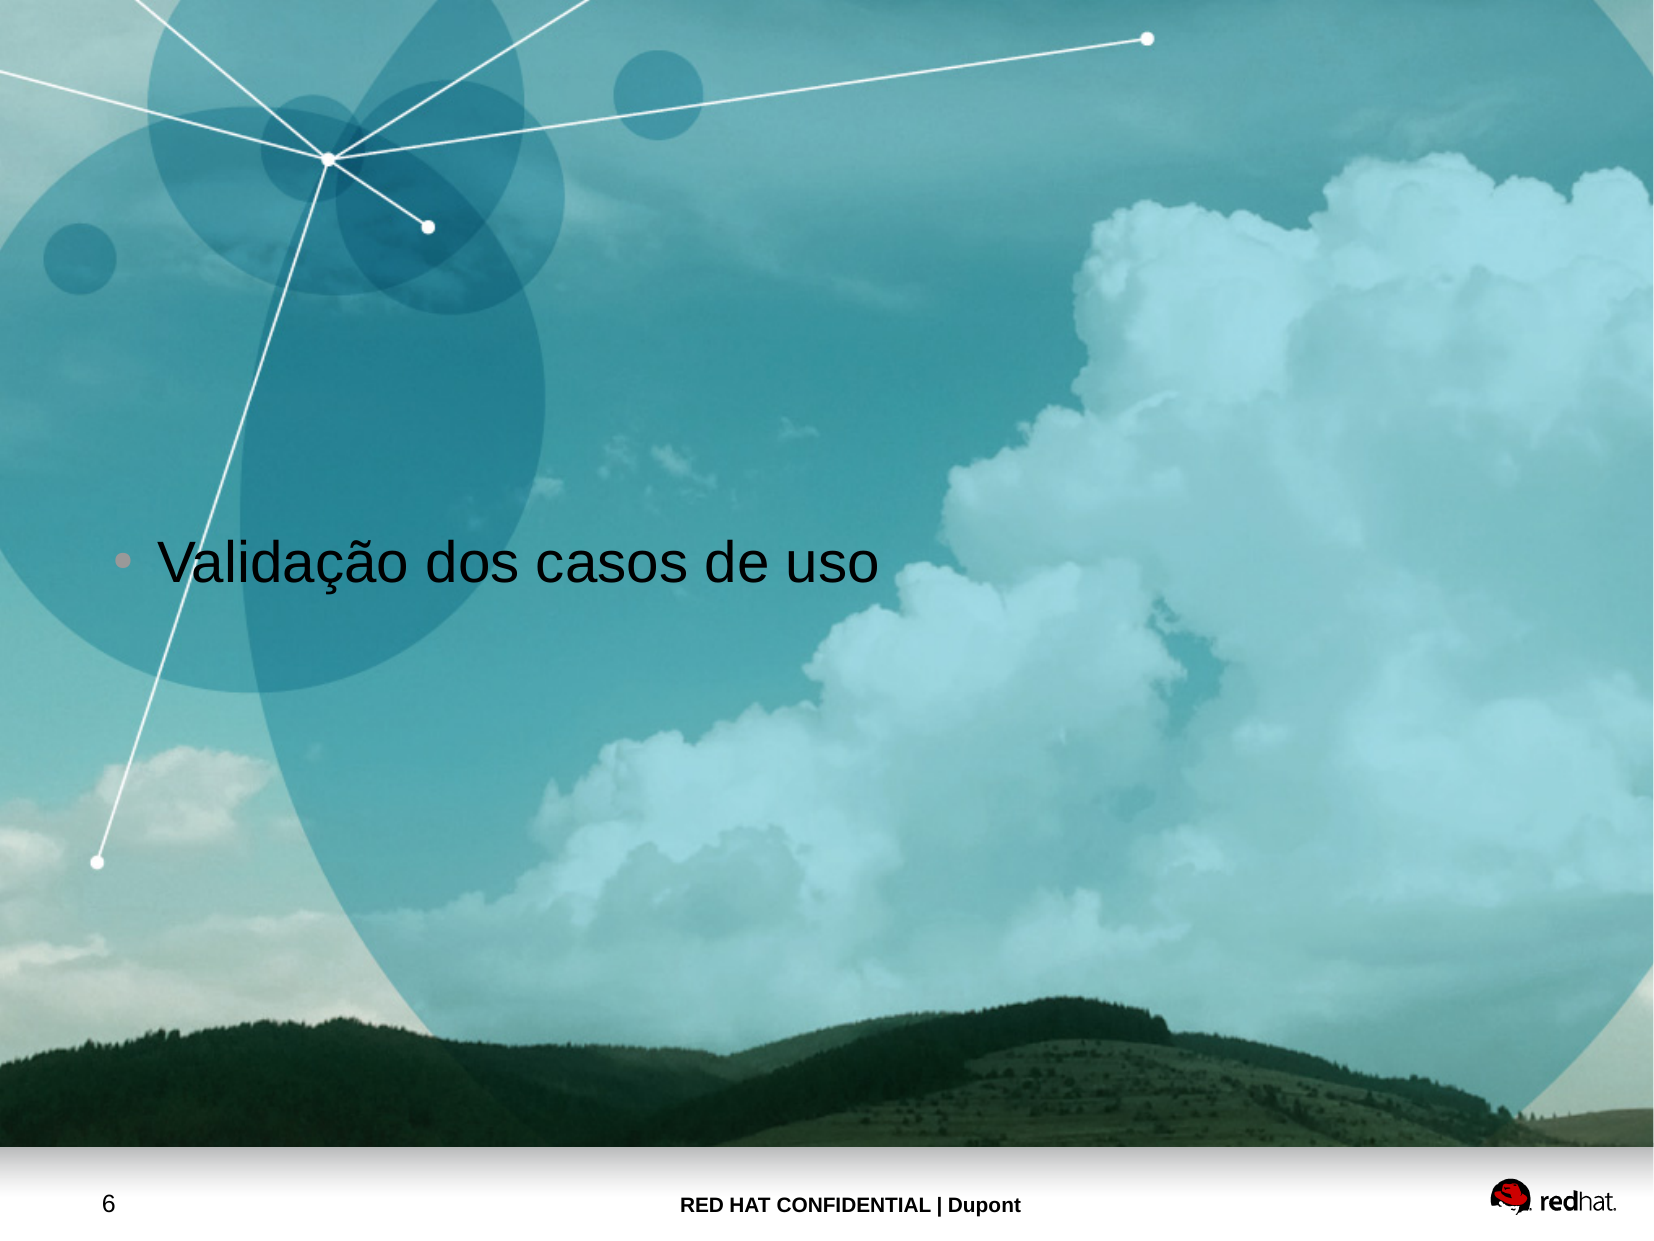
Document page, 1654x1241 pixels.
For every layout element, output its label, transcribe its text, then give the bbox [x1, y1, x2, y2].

picture [0, 0, 1654, 1241]
text_box Validação dos casos de uso [82, 262, 1571, 862]
